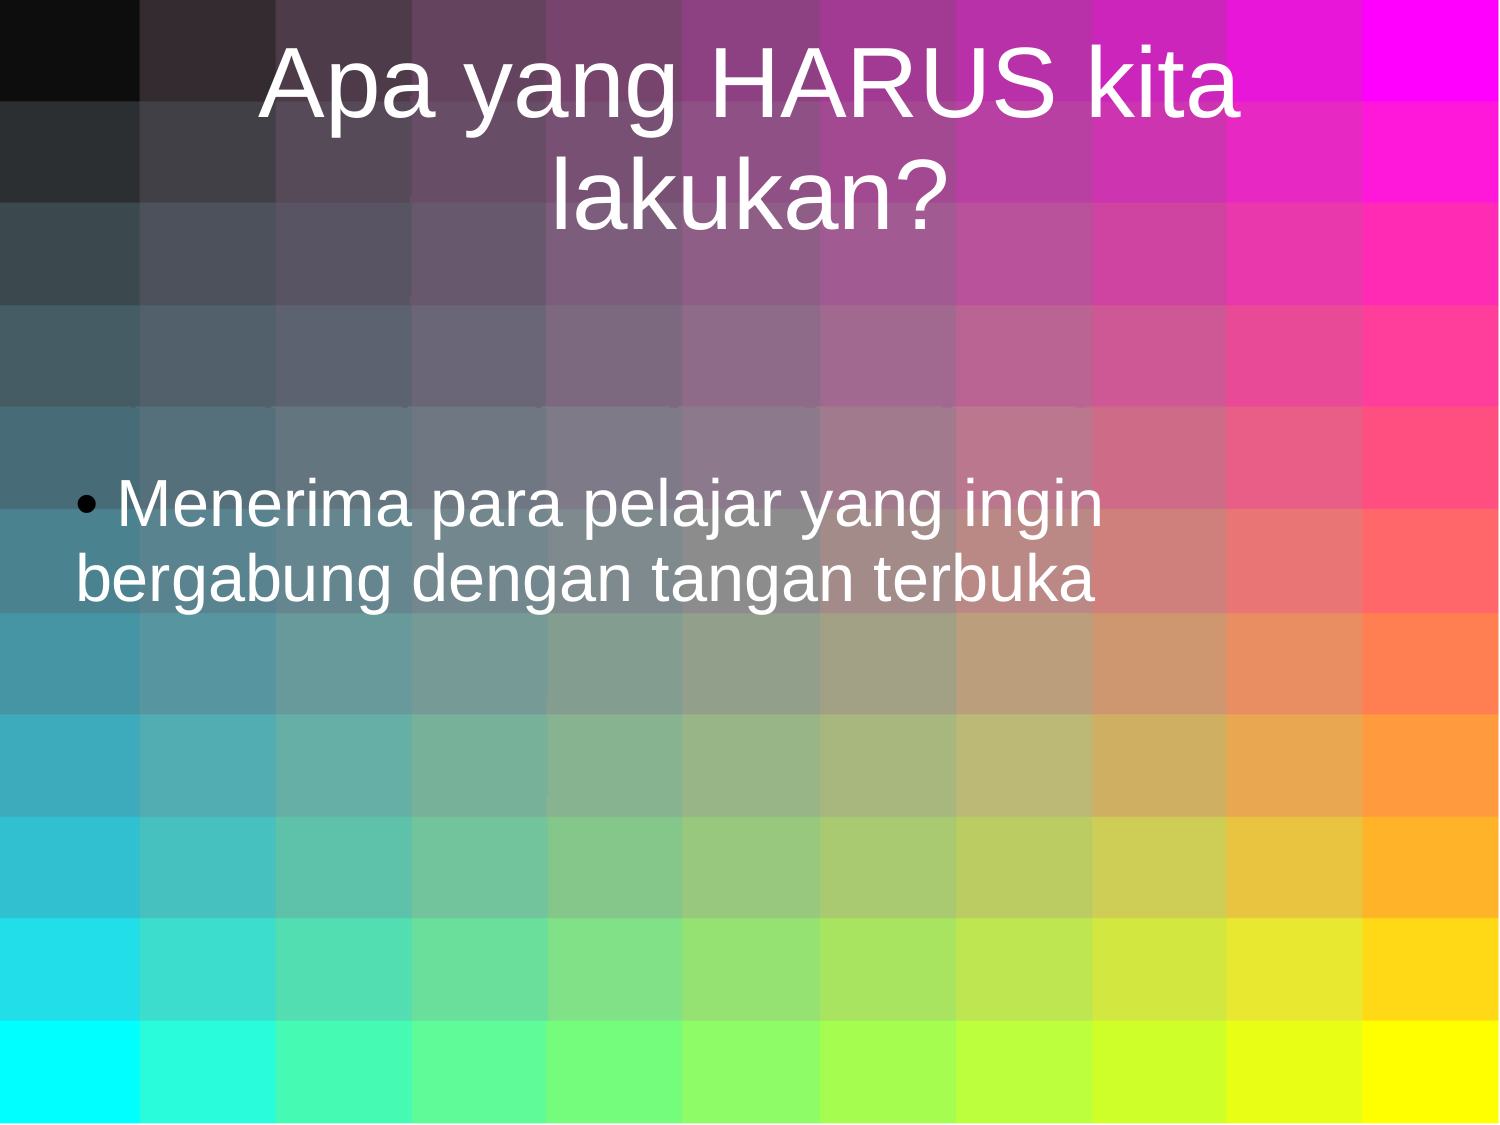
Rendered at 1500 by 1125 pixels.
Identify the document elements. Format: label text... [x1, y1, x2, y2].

title Apa yang HARUS kita lakukan? [75, 27, 1426, 251]
subtitle Menerima para pelajar yang ingin bergabung dengan tangan terbuka [75, 269, 1426, 999]
picture [0, 0, 1500, 1125]
